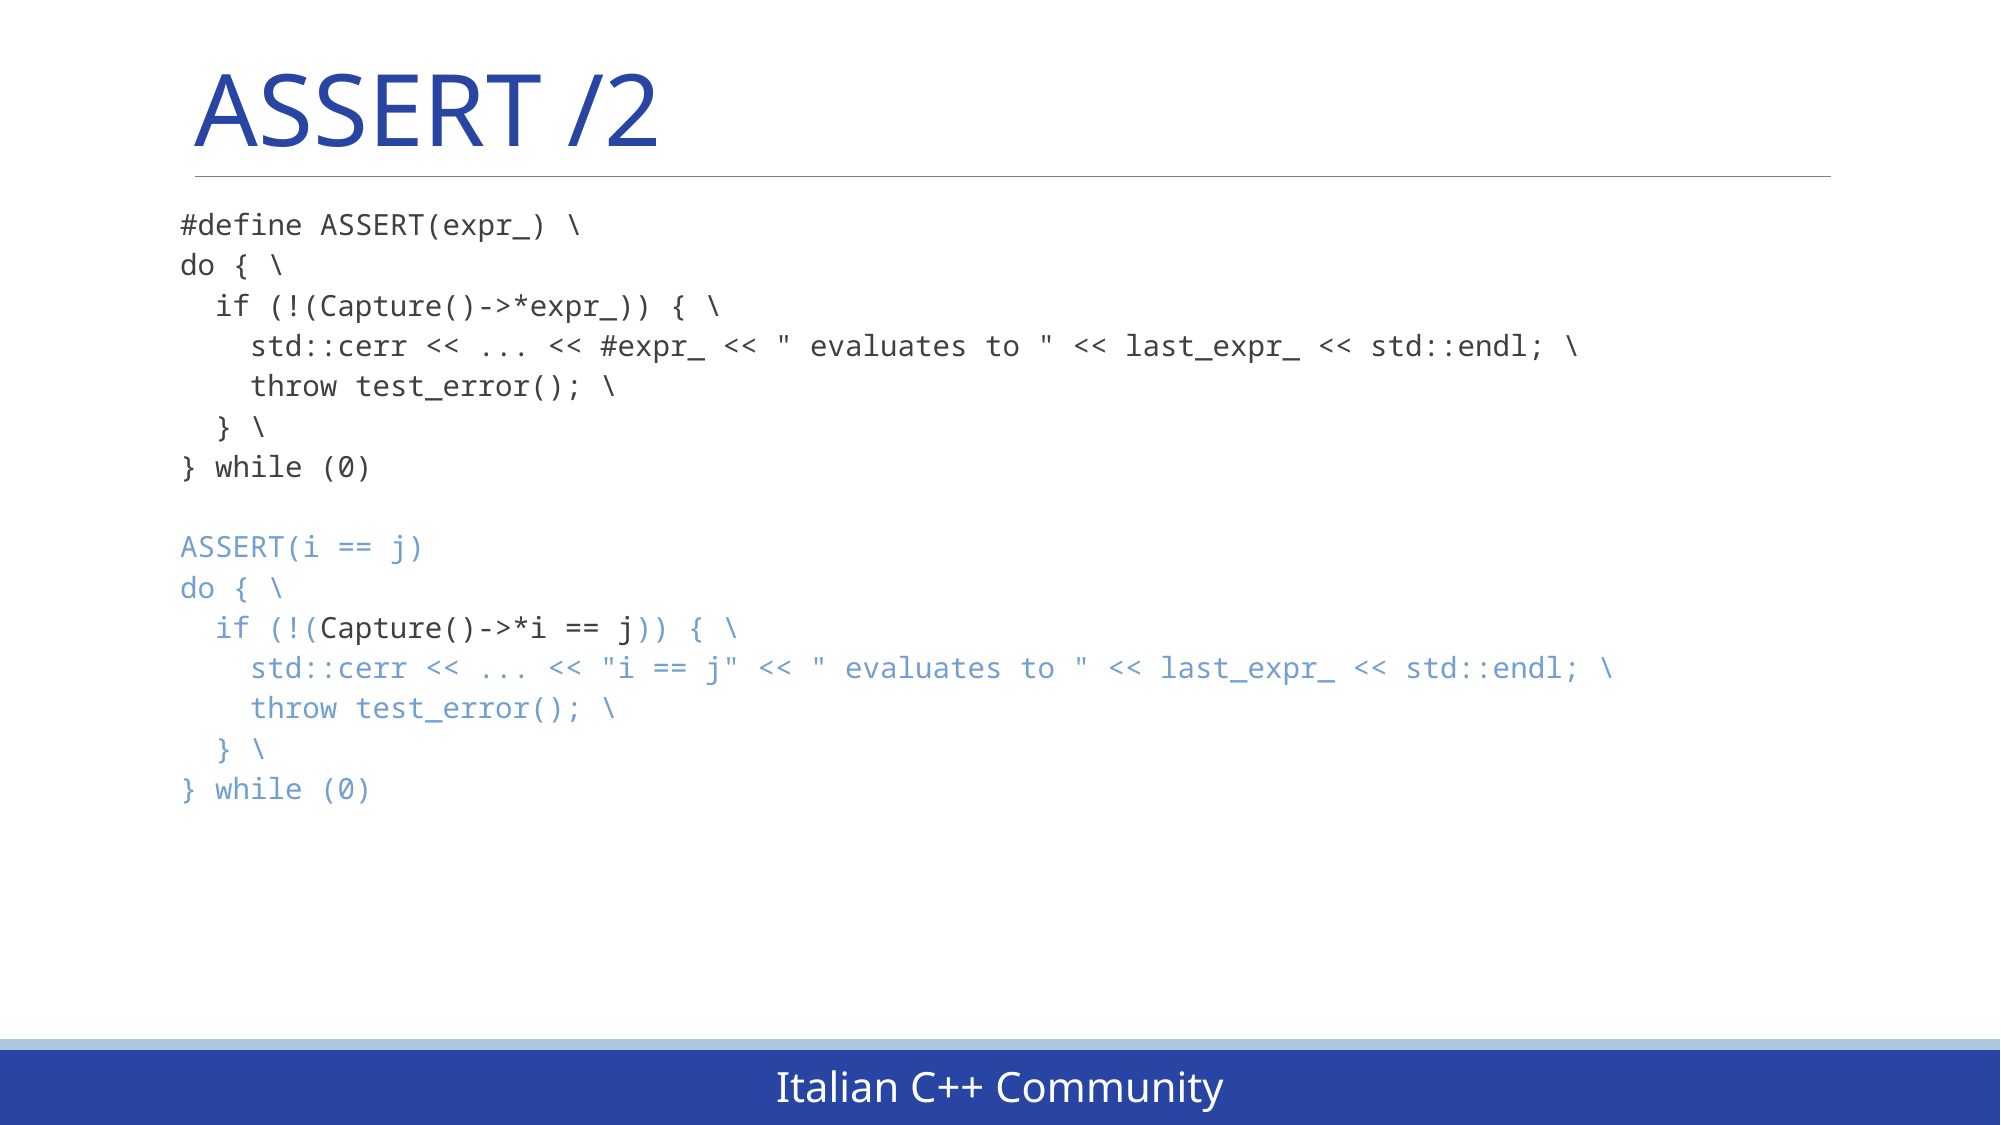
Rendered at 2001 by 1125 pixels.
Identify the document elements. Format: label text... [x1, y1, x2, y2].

title ASSERT /2 [179, 2, 1830, 175]
list #define ASSERT(expr_) \ do { \ if (!(Capture()->*expr_)) { \ std::cerr << ... << #expr_ << " evaluates to " << last_expr_ << std::endl; \ throw test_error(); \ } \ } while (0) ASSERT(i == j) do { \ if (!(Capture()->*i == j)) { \ std::cerr << ... << "i == j" << " evaluates to " << last_expr_ << std::endl; \ throw test_error(); \ } \ } while (0) [179, 202, 1830, 1011]
